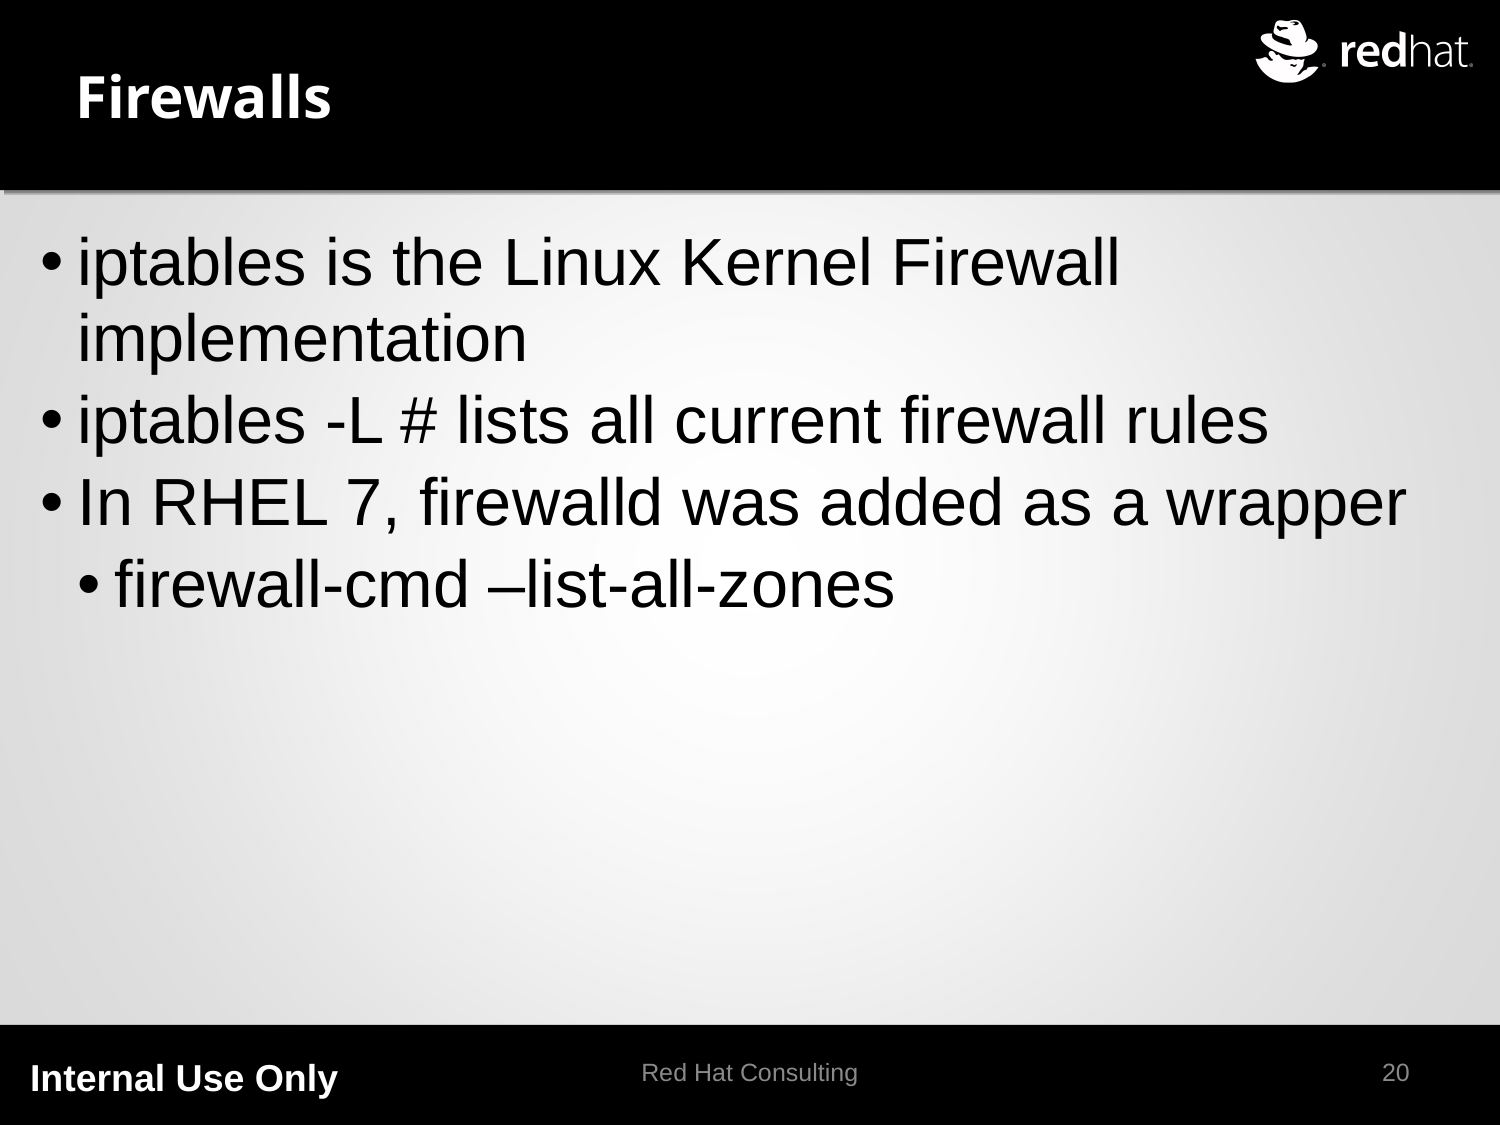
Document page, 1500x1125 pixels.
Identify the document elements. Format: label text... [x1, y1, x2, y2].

text_box <number> [1257, 1042, 1426, 1103]
text_box Red Hat Consulting [512, 1042, 988, 1103]
picture [1254, 12, 1476, 88]
picture [0, 191, 1500, 1024]
list iptables is the Linux Kernel Firewall implementation iptables -L # lists all current firewall rules In RHEL 7, firewalld was added as a wrapper firewall-cmd –list-all-zones [24, 216, 1471, 992]
title Firewalls [0, 0, 1234, 191]
